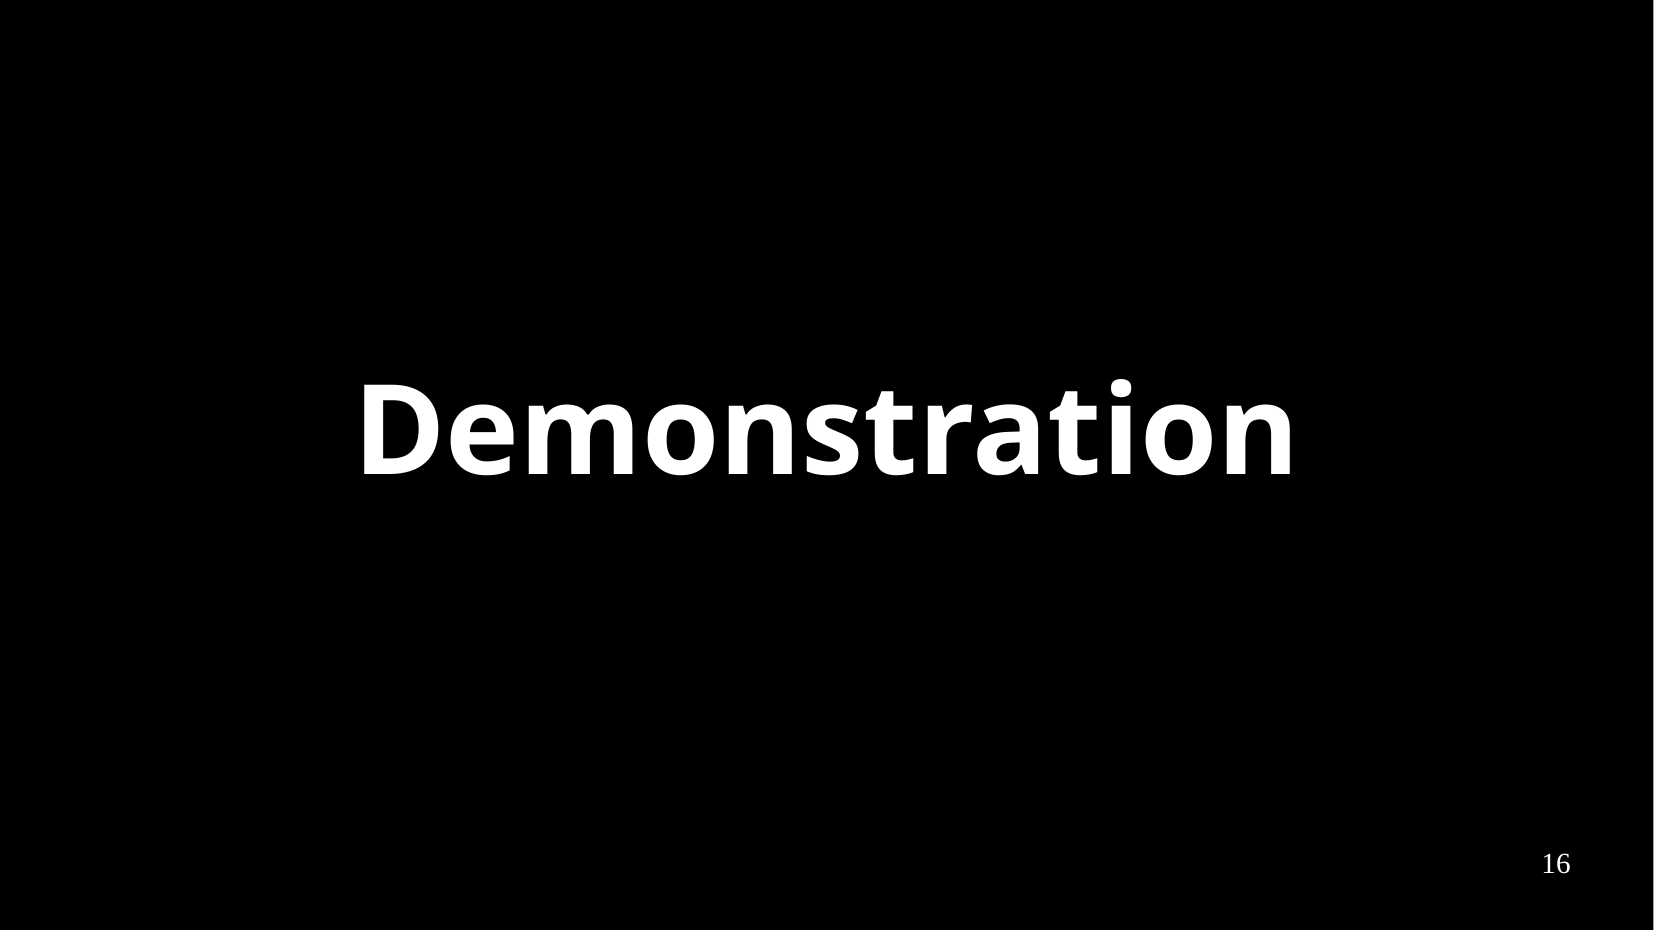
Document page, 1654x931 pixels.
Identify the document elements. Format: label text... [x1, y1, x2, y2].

title Demonstration [82, 37, 1571, 815]
